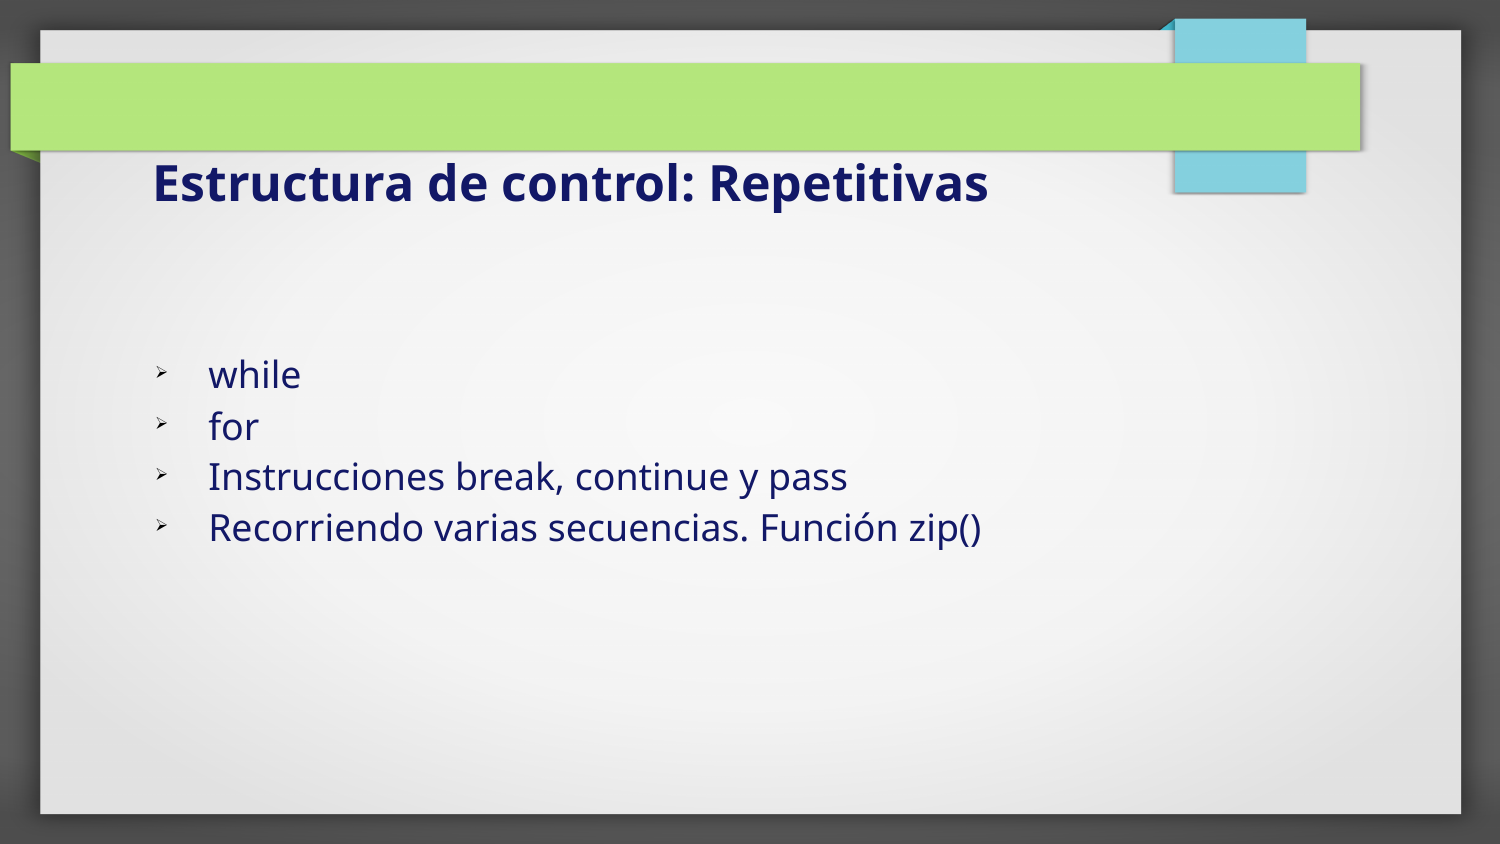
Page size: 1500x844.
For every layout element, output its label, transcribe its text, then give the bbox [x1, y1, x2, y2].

list while for Instrucciones break, continue y pass Recorriendo varias secuencias. Función zip() [137, 246, 1099, 844]
title Estructura de control: Repetitivas [137, 146, 1011, 227]
picture [0, 0, 1500, 844]
